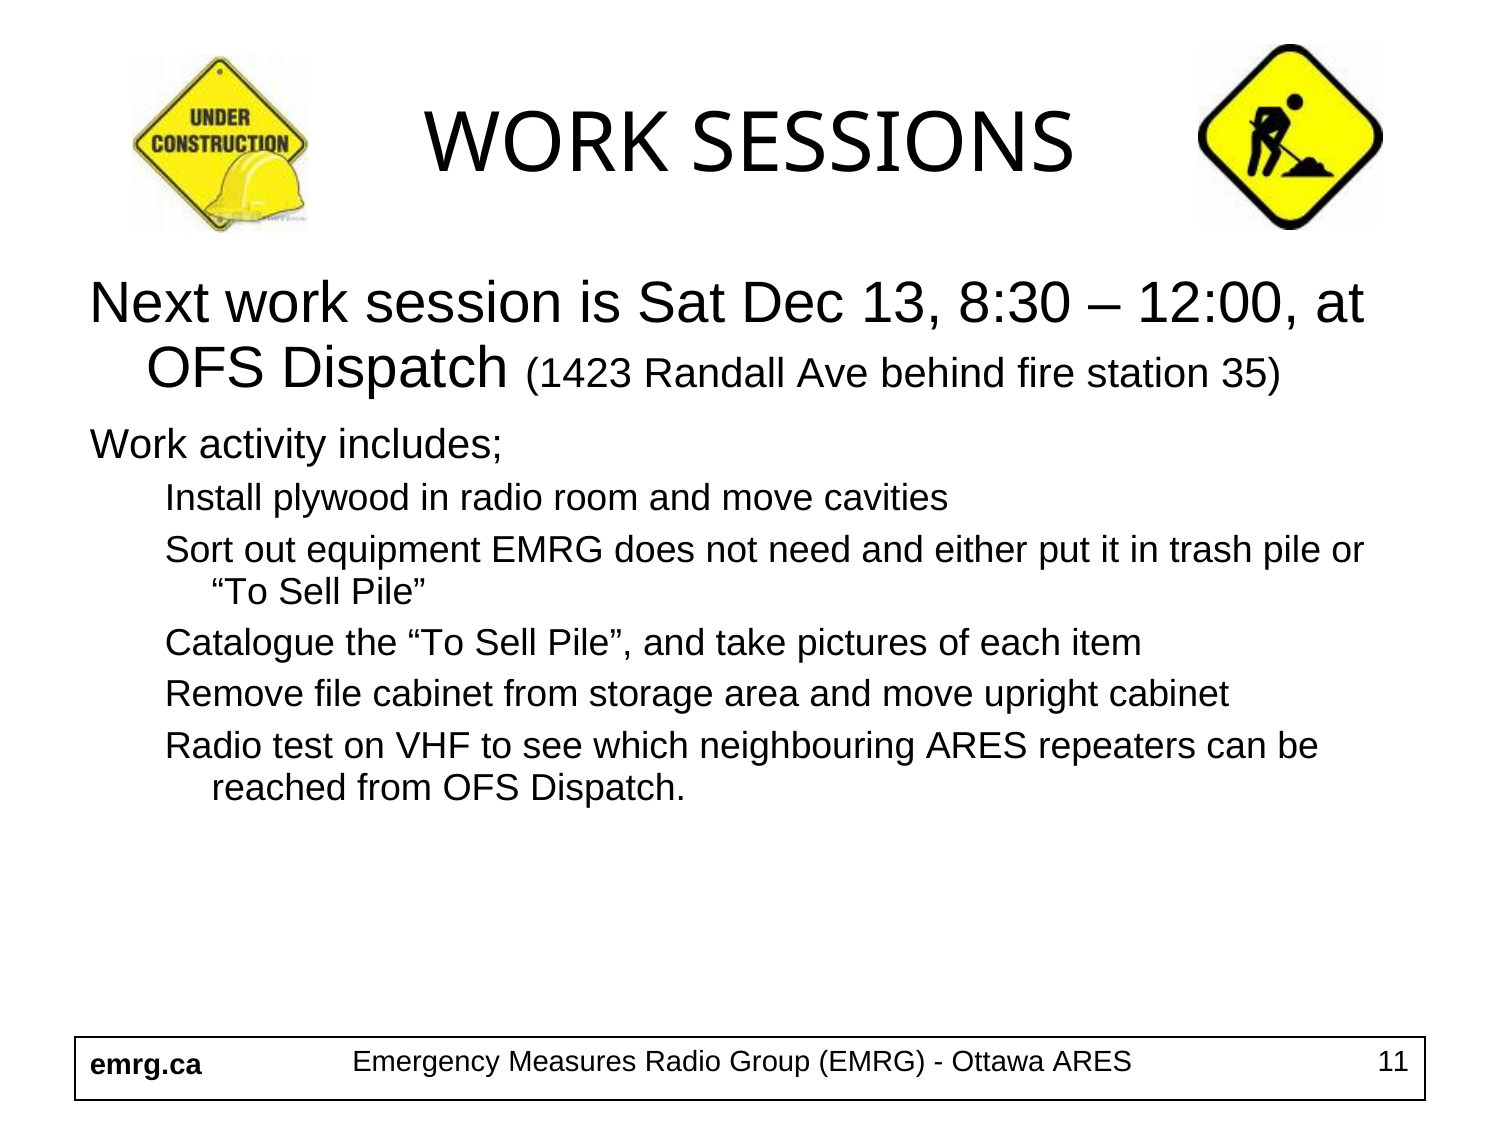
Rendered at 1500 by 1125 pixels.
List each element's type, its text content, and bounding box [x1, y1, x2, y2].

picture [1198, 44, 1383, 230]
picture [132, 55, 309, 233]
list Next work session is Sat Dec 13, 8:30 – 12:00, at OFS Dispatch (1423 Randall Ave behind fire station 35) Work activity includes; Install plywood in radio room and move cavities Sort out equipment EMRG does not need and either put it in trash pile or “To Sell Pile” Catalogue the “To Sell Pile”, and take pictures of each item Remove file cabinet from storage area and move upright cabinet Radio test on VHF to see which neighbouring ARES repeaters can be reached from OFS Dispatch. [75, 262, 1426, 1006]
title WORK SESSIONS [75, 45, 1426, 233]
